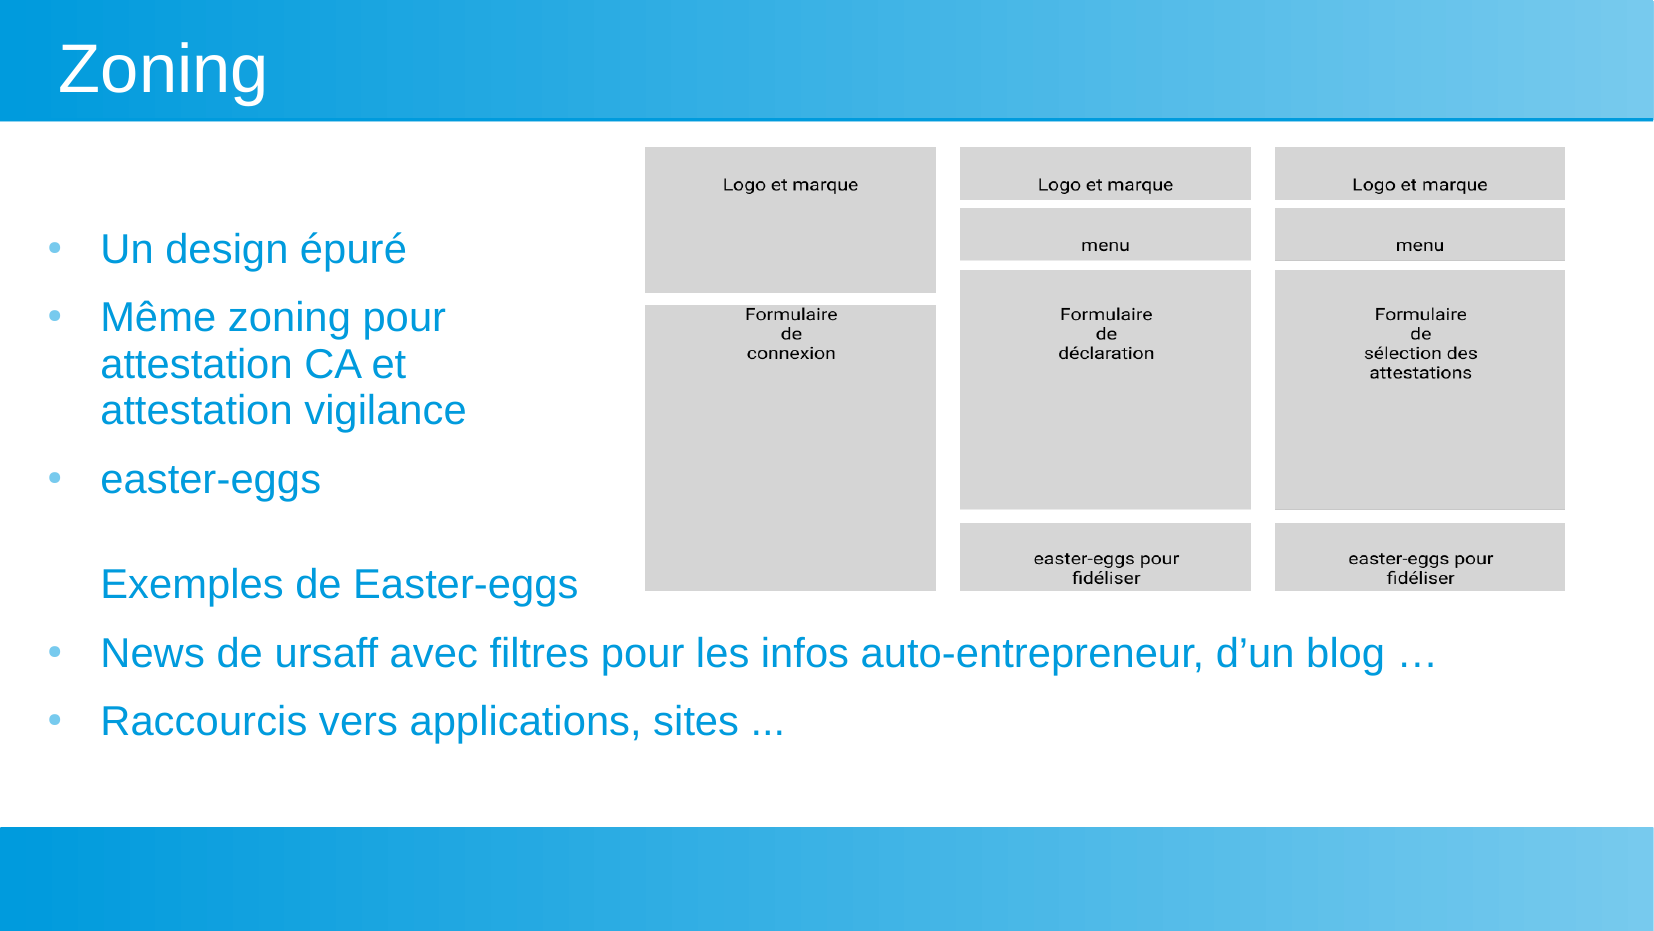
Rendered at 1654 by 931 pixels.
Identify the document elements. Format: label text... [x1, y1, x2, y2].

picture [645, 147, 936, 561]
title Zoning [59, 29, 1595, 108]
list Exemples de Easter-eggs News de ursaff avec filtres pour les infos auto-entrepreneur, d’un blog … Raccourcis vers applications, sites ... [29, 561, 1625, 827]
list Un design épuré Même zoning pour attestation CA et attestation vigilance easter-eggs [29, 147, 532, 473]
picture [960, 147, 1251, 561]
picture [1275, 147, 1565, 561]
